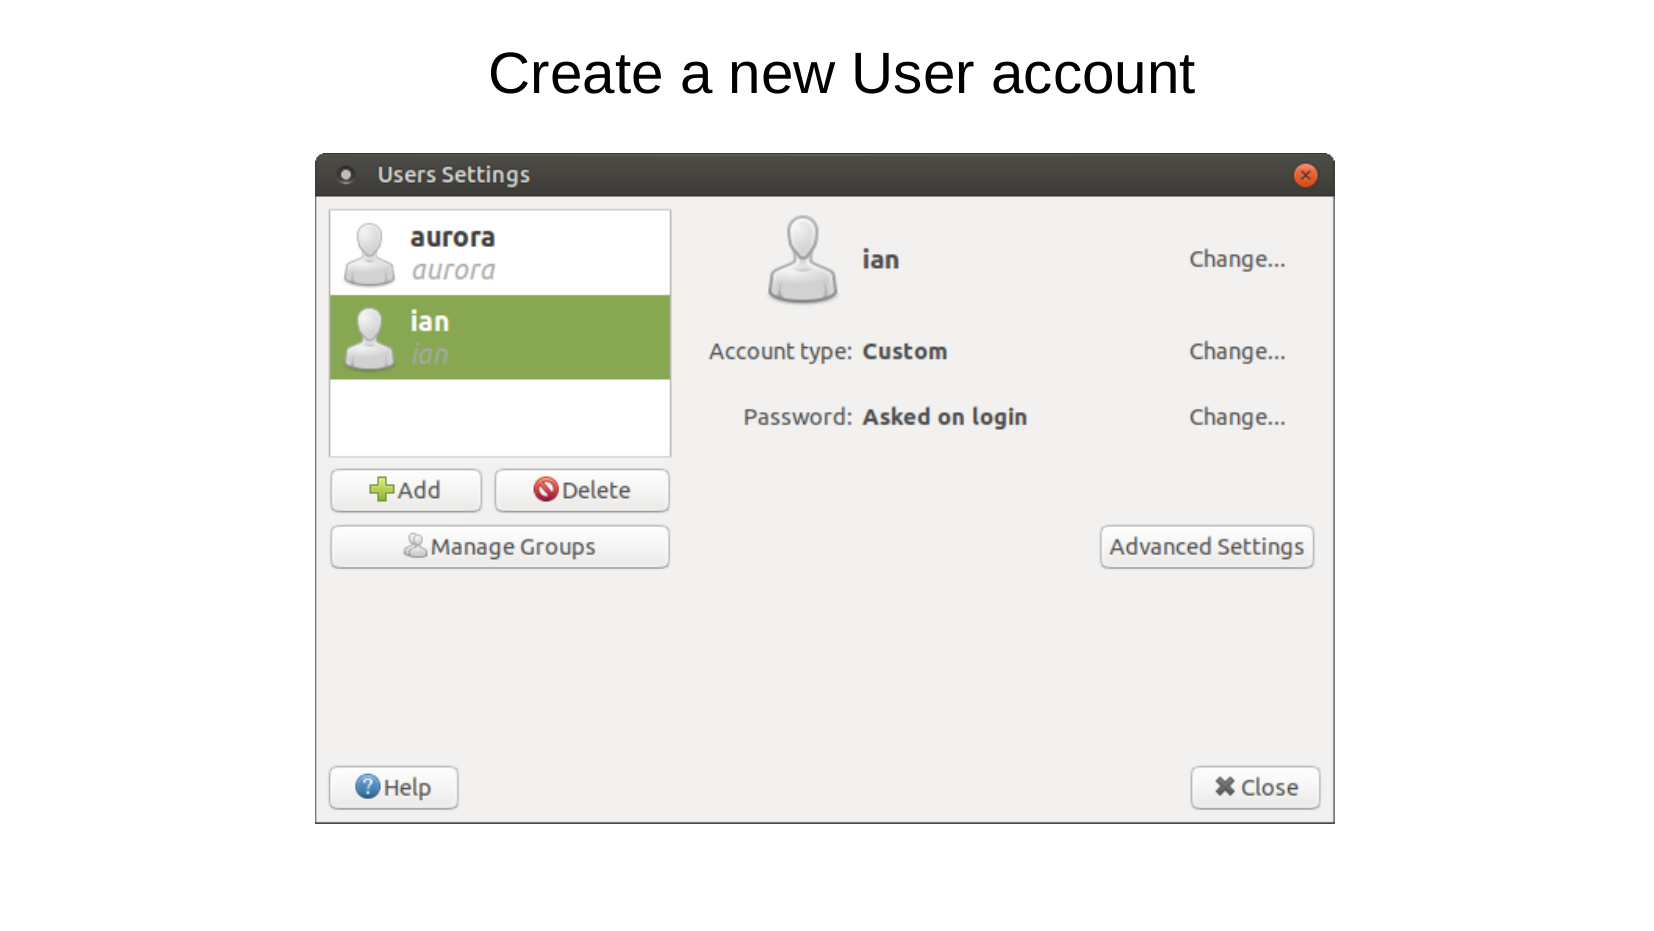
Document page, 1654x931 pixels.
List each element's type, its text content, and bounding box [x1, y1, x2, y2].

picture [315, 153, 1335, 824]
title Create a new User account [30, 8, 1621, 139]
